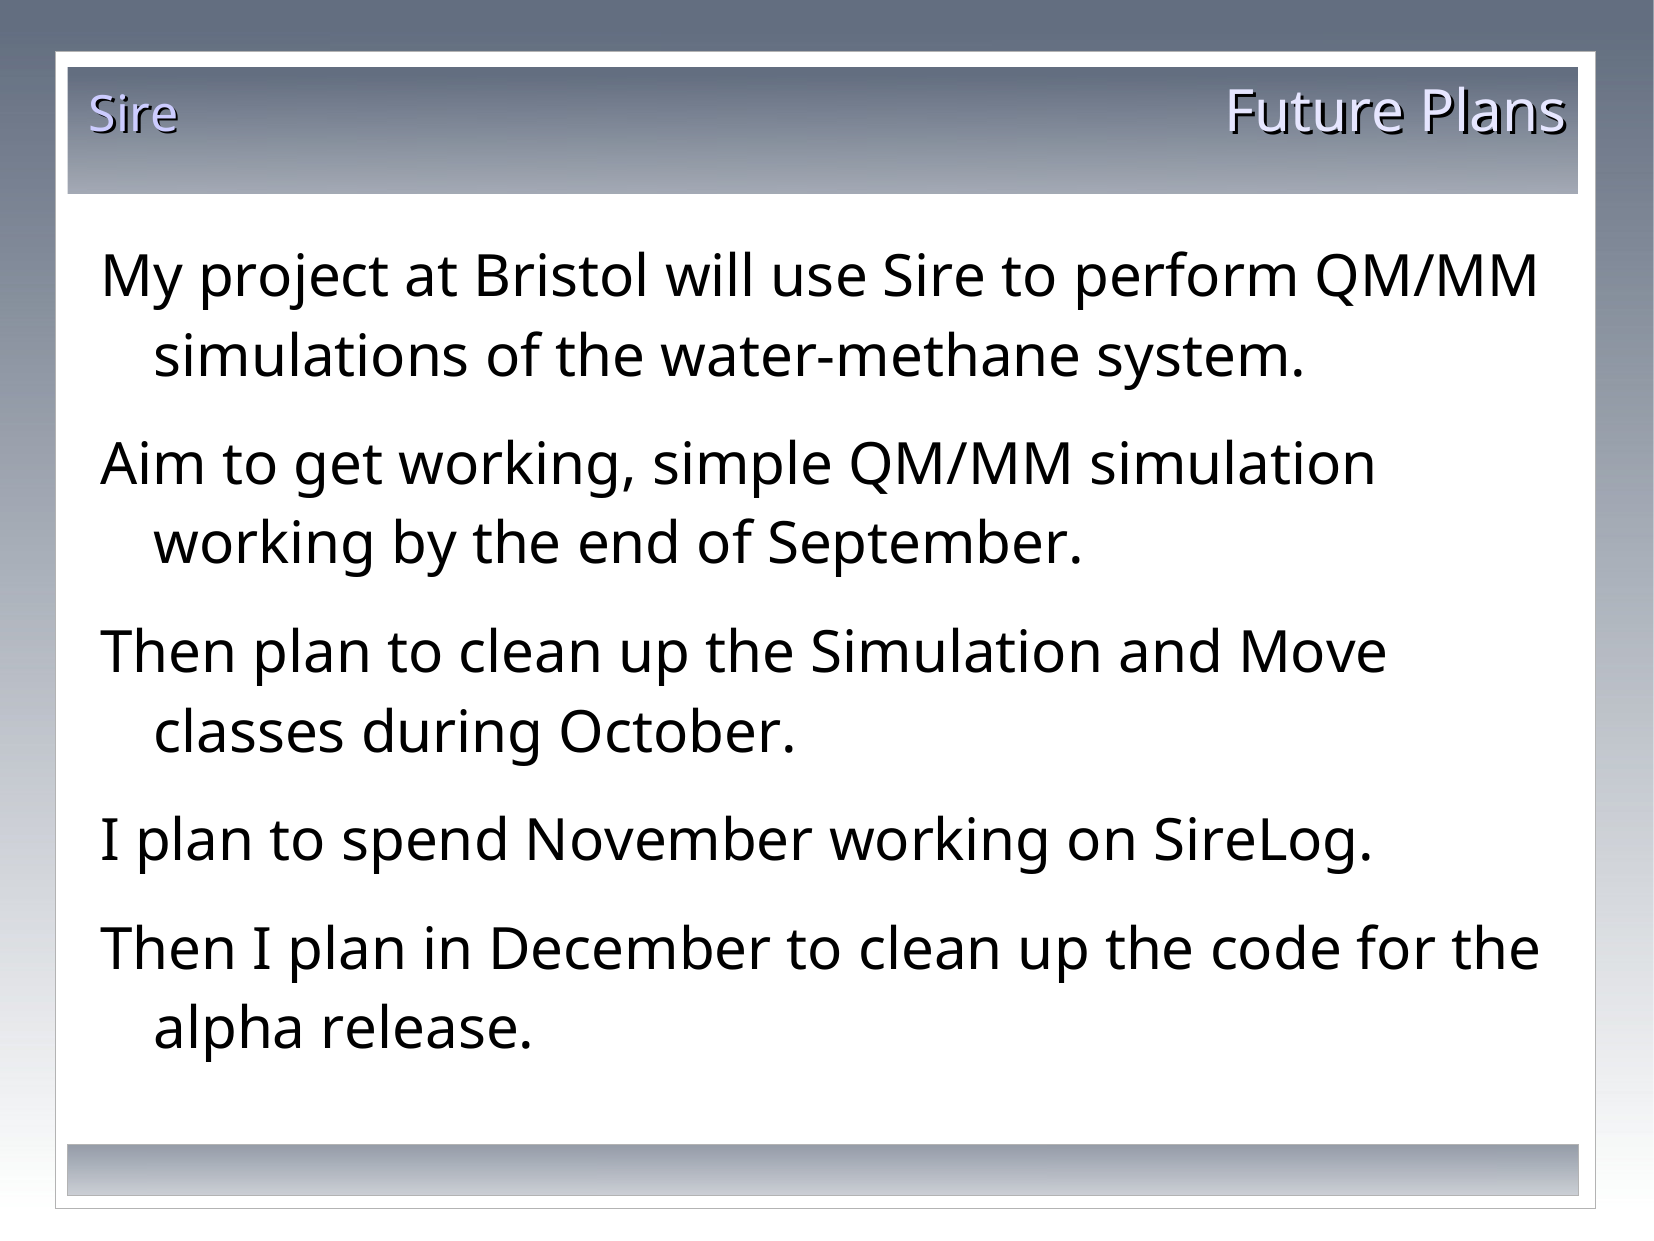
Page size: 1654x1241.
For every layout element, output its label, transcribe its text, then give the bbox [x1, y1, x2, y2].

list My project at Bristol will use Sire to perform QM/MM simulations of the water-methane system. Aim to get working, simple QM/MM simulation working by the end of September. Then plan to clean up the Simulation and Move classes during October. I plan to spend November working on SireLog. Then I plan in December to clean up the code for the alpha release. [82, 234, 1571, 1119]
picture [0, 0, 1654, 1241]
title Future Plans [567, 68, 1567, 196]
